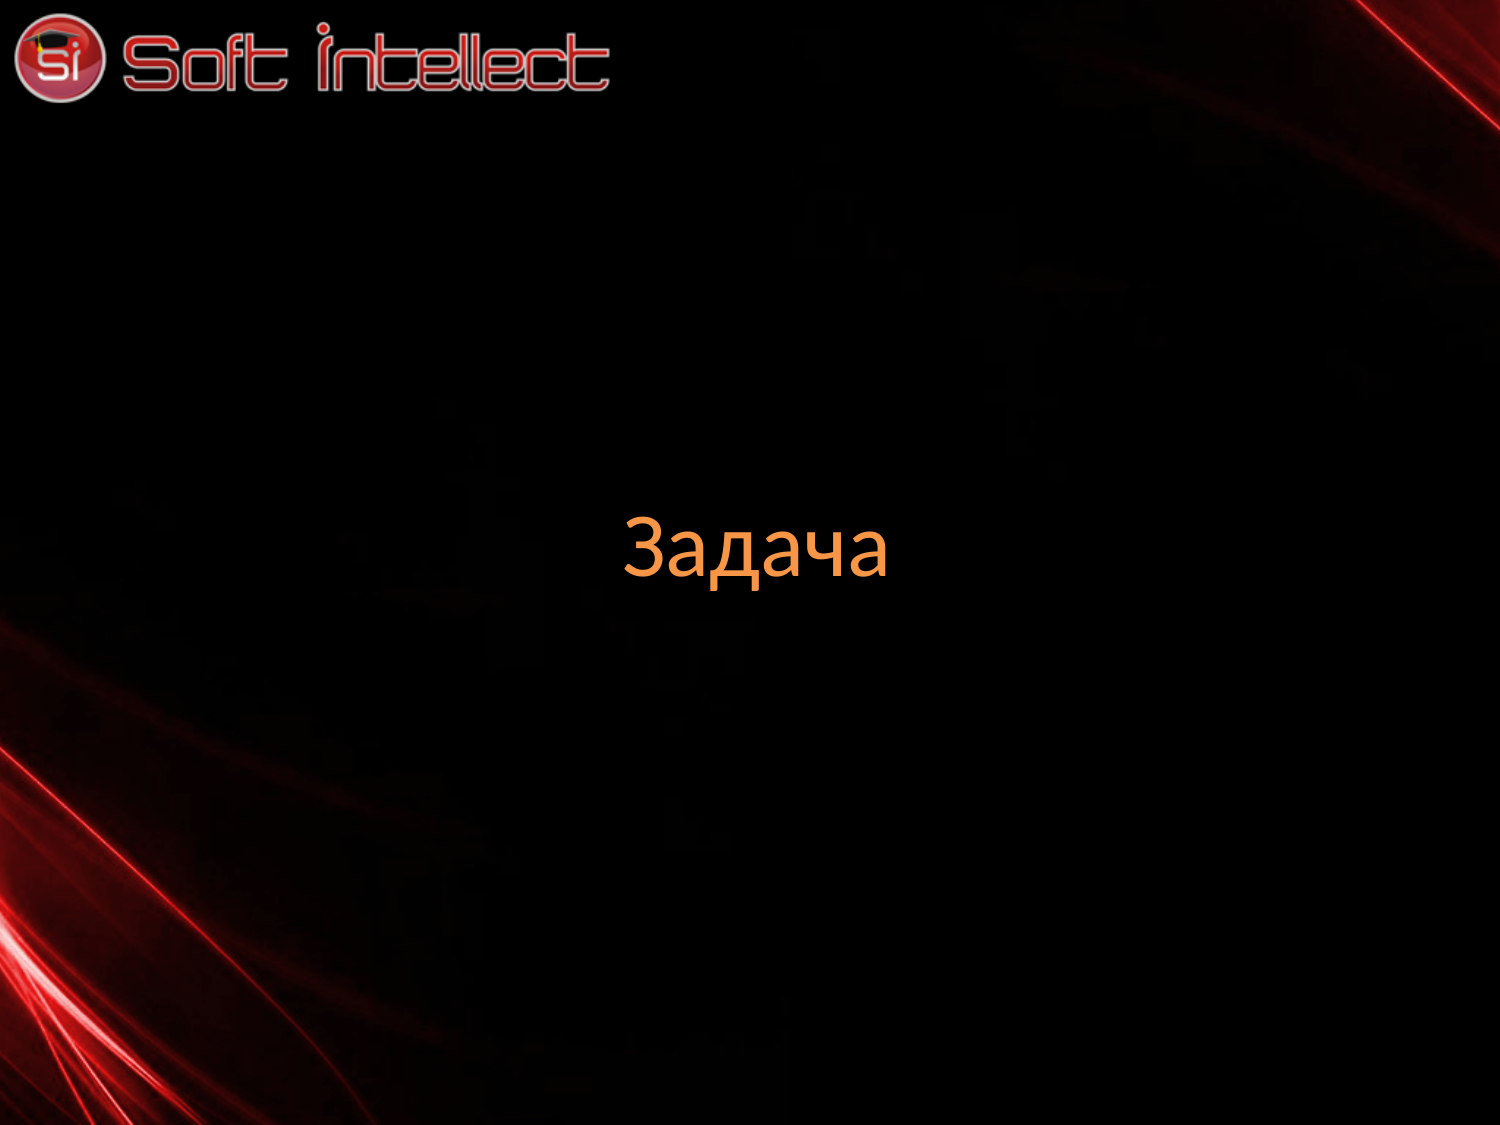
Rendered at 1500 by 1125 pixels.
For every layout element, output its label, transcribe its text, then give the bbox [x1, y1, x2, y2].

text_box Задача [120, 419, 1395, 660]
picture [0, 0, 1500, 1125]
